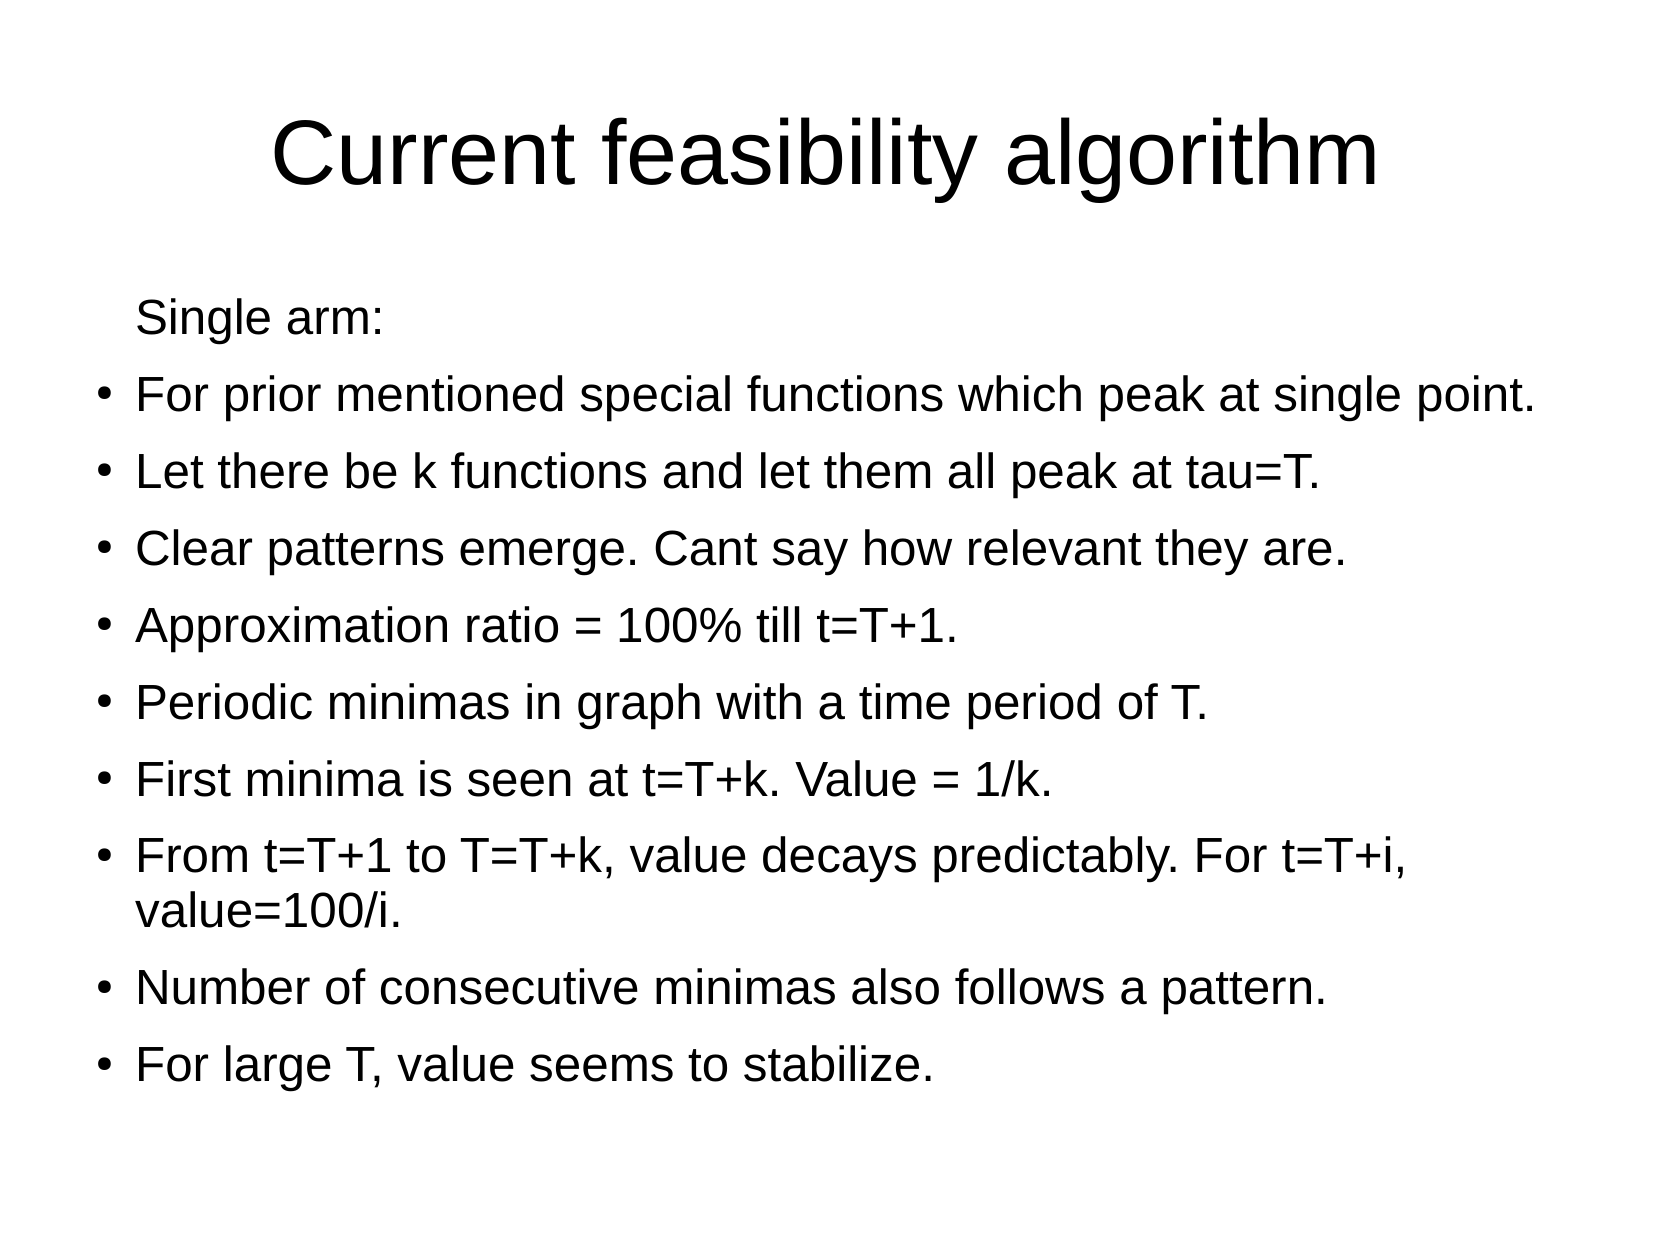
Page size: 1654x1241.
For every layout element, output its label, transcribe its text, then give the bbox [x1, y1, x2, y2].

title Current feasibility algorithm [82, 49, 1571, 257]
list Single arm: For prior mentioned special functions which peak at single point. Let there be k functions and let them all peak at tau=T. Clear patterns emerge. Cant say how relevant they are. Approximation ratio = 100% till t=T+1. Periodic minimas in graph with a time period of T. First minima is seen at t=T+k. Value = 1/k. From t=T+1 to T=T+k, value decays predictably. For t=T+i, value=100/i. Number of consecutive minimas also follows a pattern. For large T, value seems to stabilize. [82, 290, 1571, 1146]
